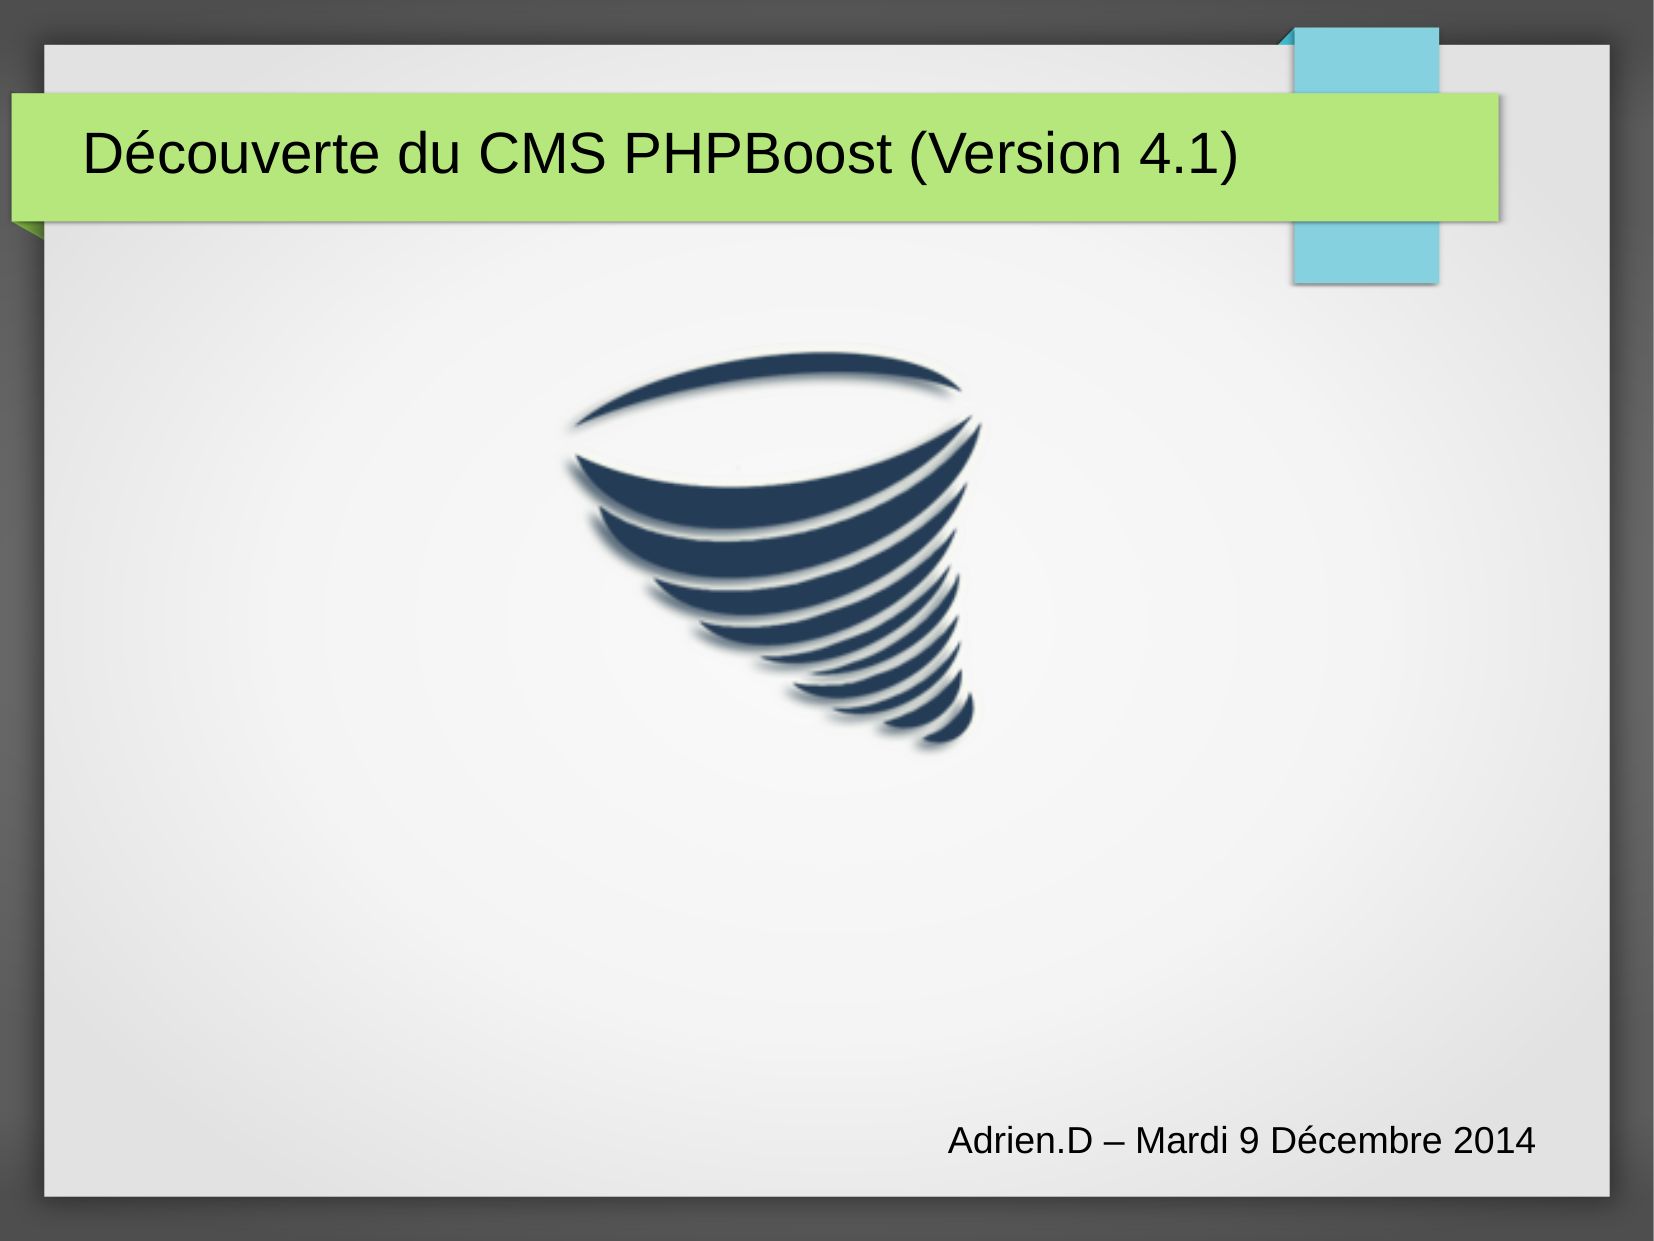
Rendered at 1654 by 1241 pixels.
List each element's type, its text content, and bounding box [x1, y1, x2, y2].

picture [0, 0, 1654, 1241]
title Découverte du CMS PHPBoost (Version 4.1) [82, 94, 1489, 213]
text_box Adrien.D – Mardi 9 Décembre 2014 [933, 1112, 1552, 1170]
list [82, 295, 1571, 1015]
